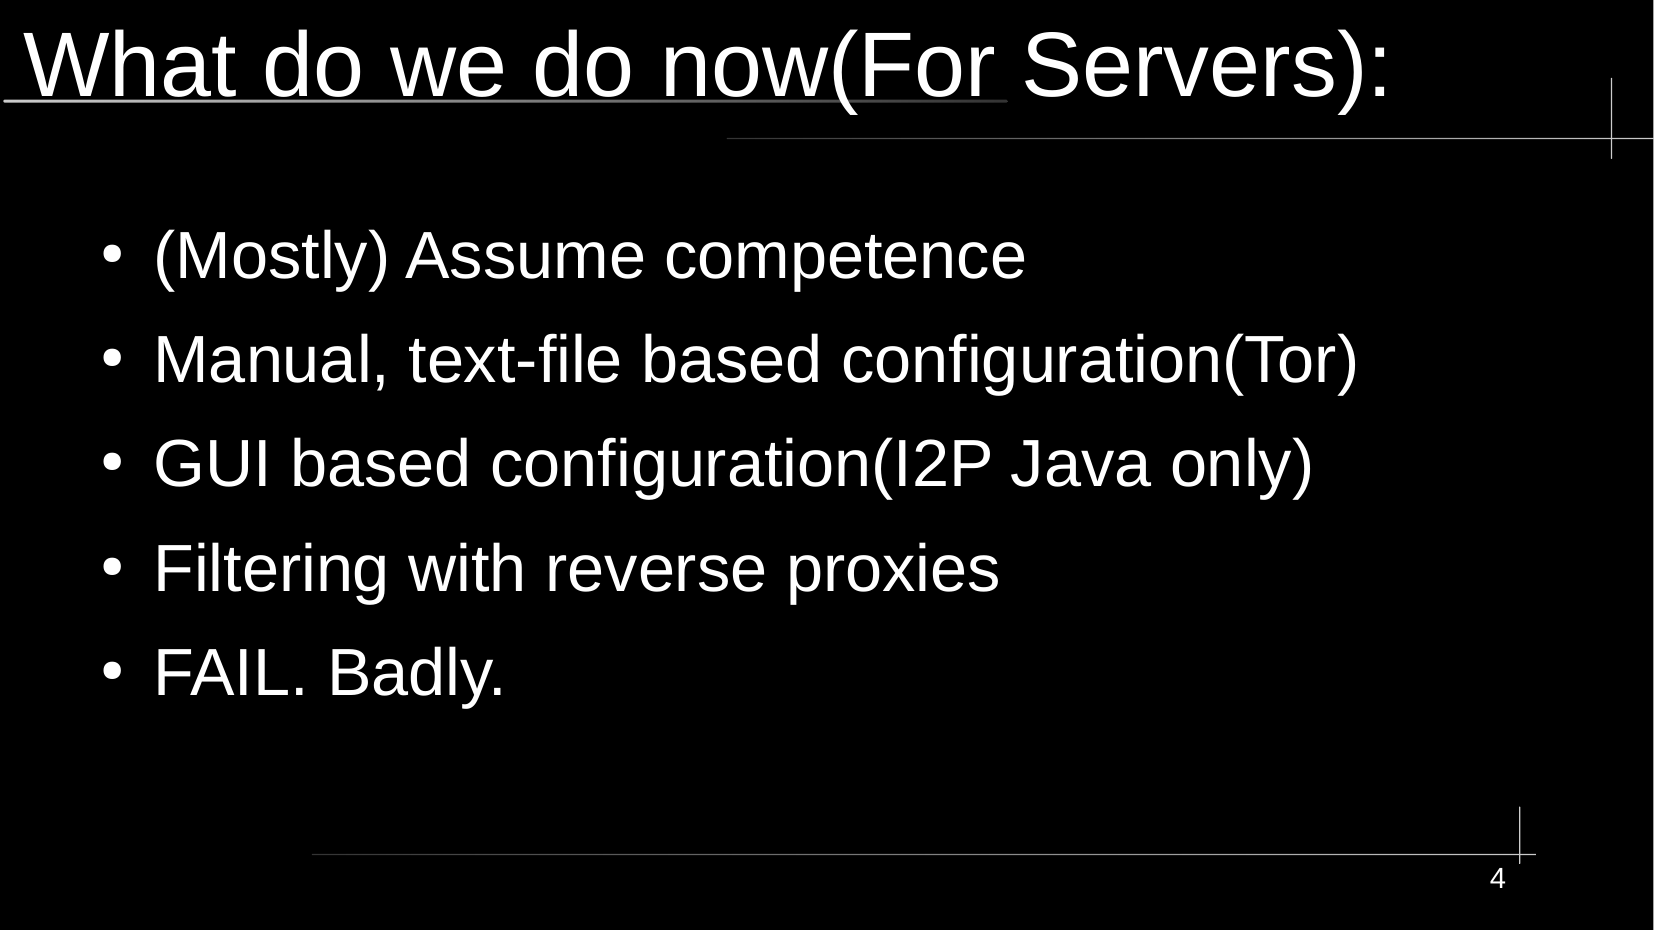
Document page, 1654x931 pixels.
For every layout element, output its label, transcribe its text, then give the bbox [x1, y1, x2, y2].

title What do we do now(For Servers): [23, 11, 1589, 119]
list (Mostly) Assume competence Manual, text-file based configuration(Tor) GUI based configuration(I2P Java only) Filtering with reverse proxies FAIL. Badly. [82, 217, 1571, 758]
